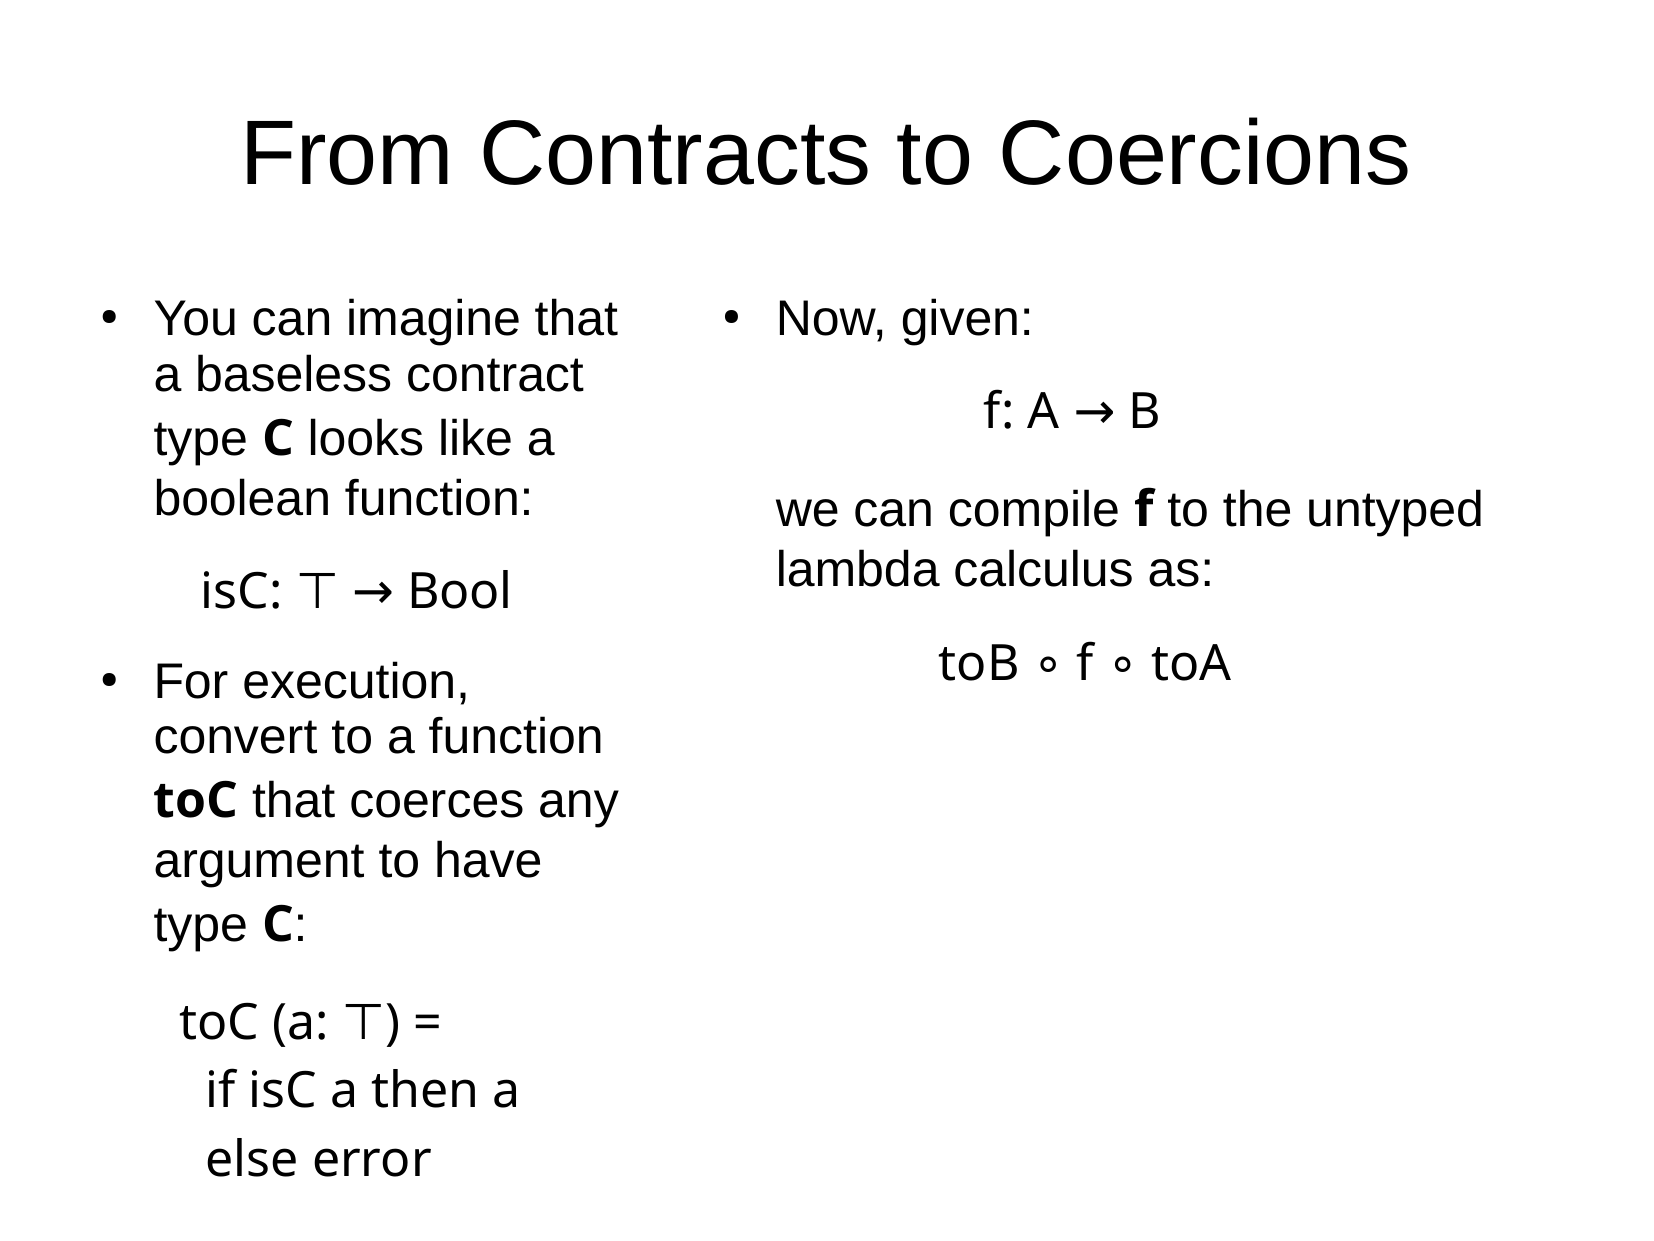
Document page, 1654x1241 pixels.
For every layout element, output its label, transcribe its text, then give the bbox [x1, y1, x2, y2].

list Now, given: f: A → B we can compile f to the untyped lambda calculus as: toB ∘ f ∘ toA [705, 290, 1572, 736]
list You can imagine that a baseless contract type C looks like a boolean function: isC: ⊤ → Bool For execution, convert to a function toC that coerces any argument to have type C: toC (a: ⊤) = if isC a then a else error [82, 290, 646, 1141]
title From Contracts to Coercions [82, 49, 1571, 257]
